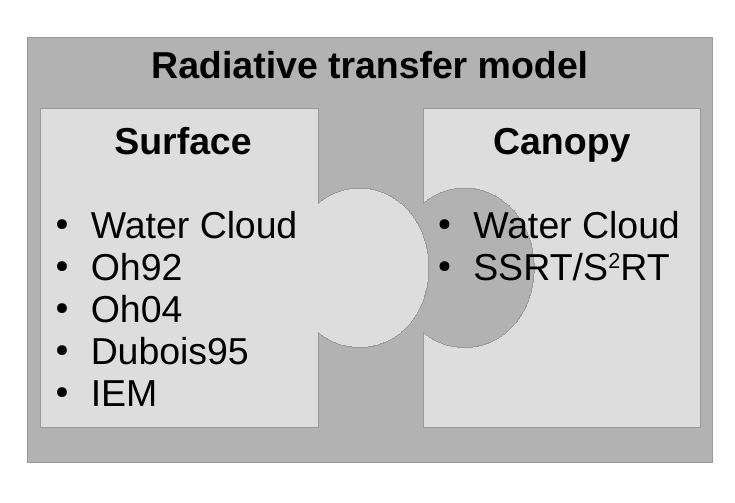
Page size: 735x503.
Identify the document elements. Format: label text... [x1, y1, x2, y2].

text_box Canopy Water Cloud SSRT/S2RT [423, 108, 701, 428]
text_box Radiative transfer model [27, 37, 713, 463]
text_box Surface Water Cloud Oh92 Oh04 Dubois95 IEM [40, 108, 429, 428]
